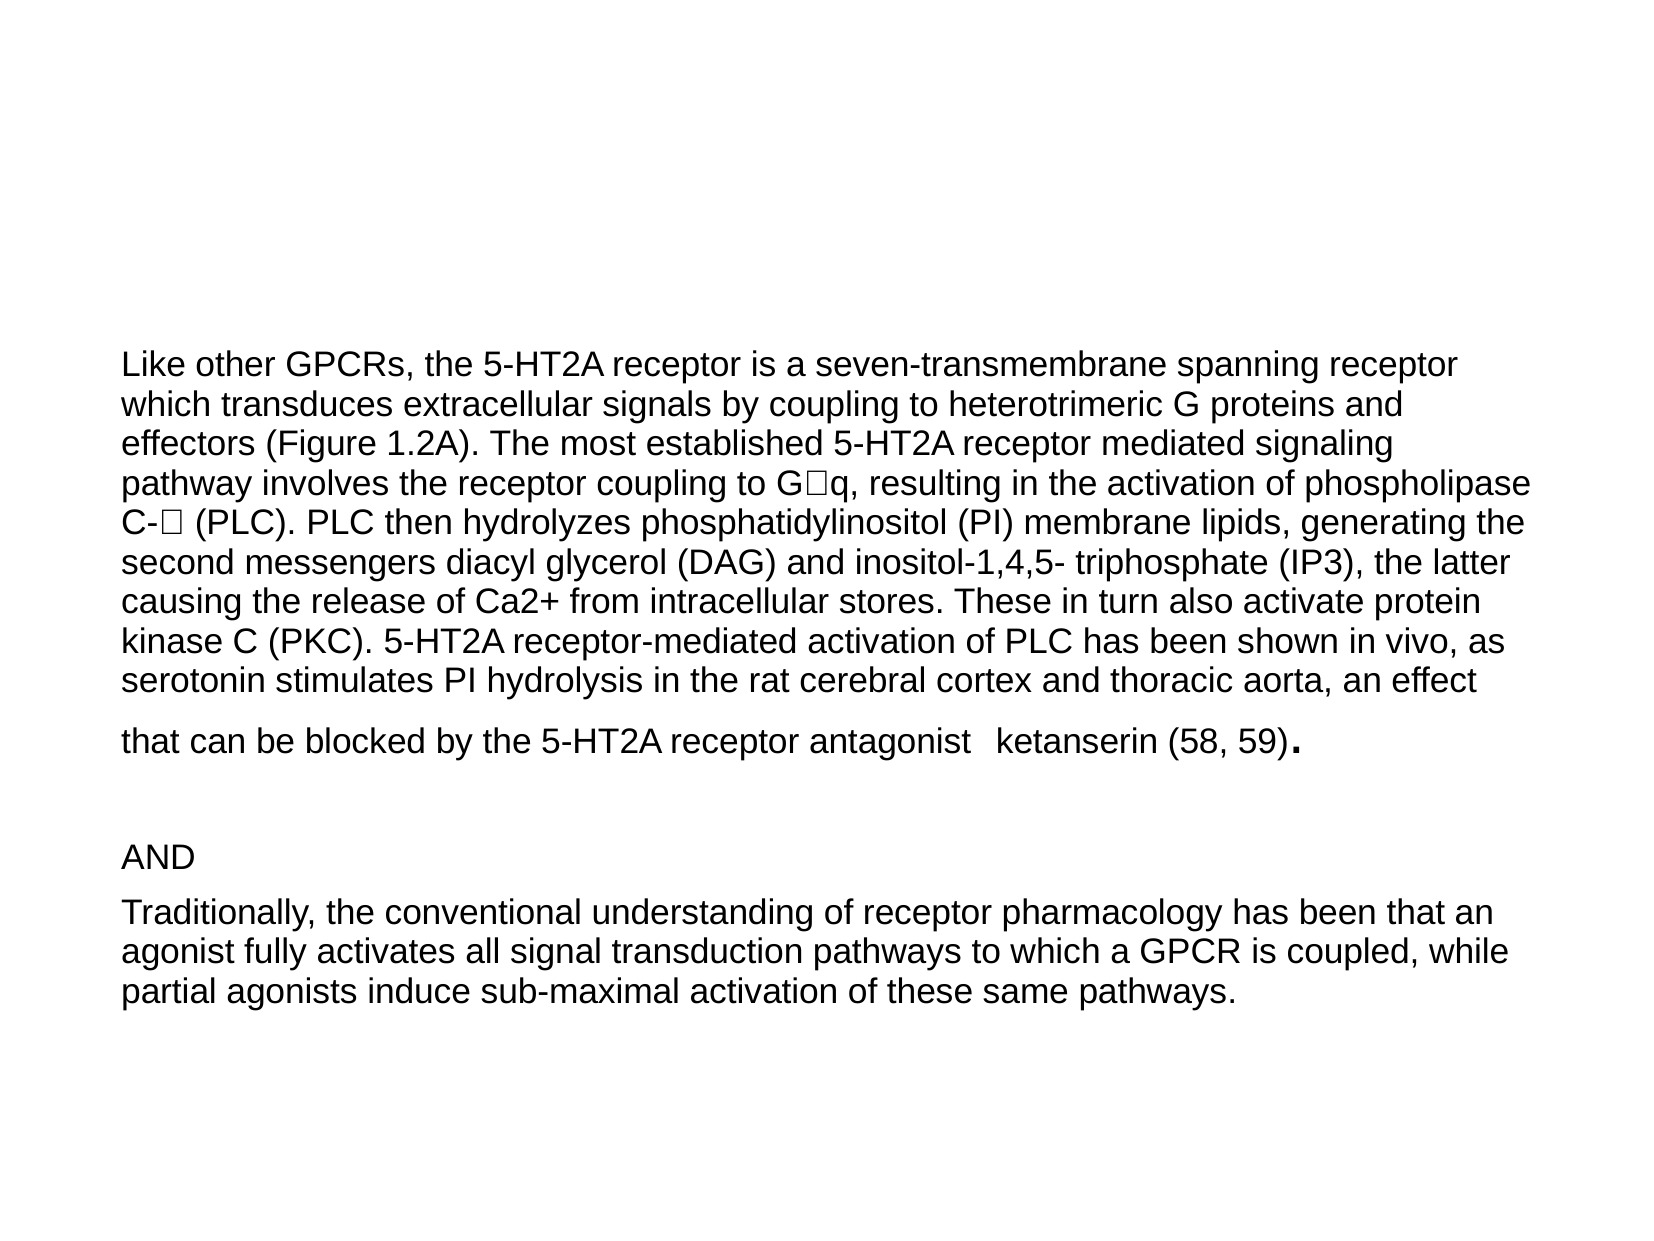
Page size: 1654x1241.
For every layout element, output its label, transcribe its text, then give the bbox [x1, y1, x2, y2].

list Like other GPCRs, the 5-HT2A receptor is a seven-transmembrane spanning receptor which transduces extracellular signals by coupling to heterotrimeric G proteins and effectors (Figure 1.2A). The most established 5-HT2A receptor mediated signaling pathway involves the receptor coupling to Gq, resulting in the activation of phospholipase C- (PLC). PLC then hydrolyzes phosphatidylinositol (PI) membrane lipids, generating the second messengers diacyl glycerol (DAG) and inositol-1,4,5- triphosphate (IP3), the latter causing the release of Ca2+ from intracellular stores. These in turn also activate protein kinase C (PKC). 5-HT2A receptor-mediated activation of PLC has been shown in vivo, as serotonin stimulates PI hydrolysis in the rat cerebral cortex and thoracic aorta, an effect that can be blocked by the 5-HT2A receptor antagonist ketanserin (58, 59). AND Traditionally, the conventional understanding of receptor pharmacology has been that an agonist fully activates all signal transduction pathways to which a GPCR is coupled, while partial agonists induce sub-maximal activation of these same pathways. [121, 344, 1534, 1064]
